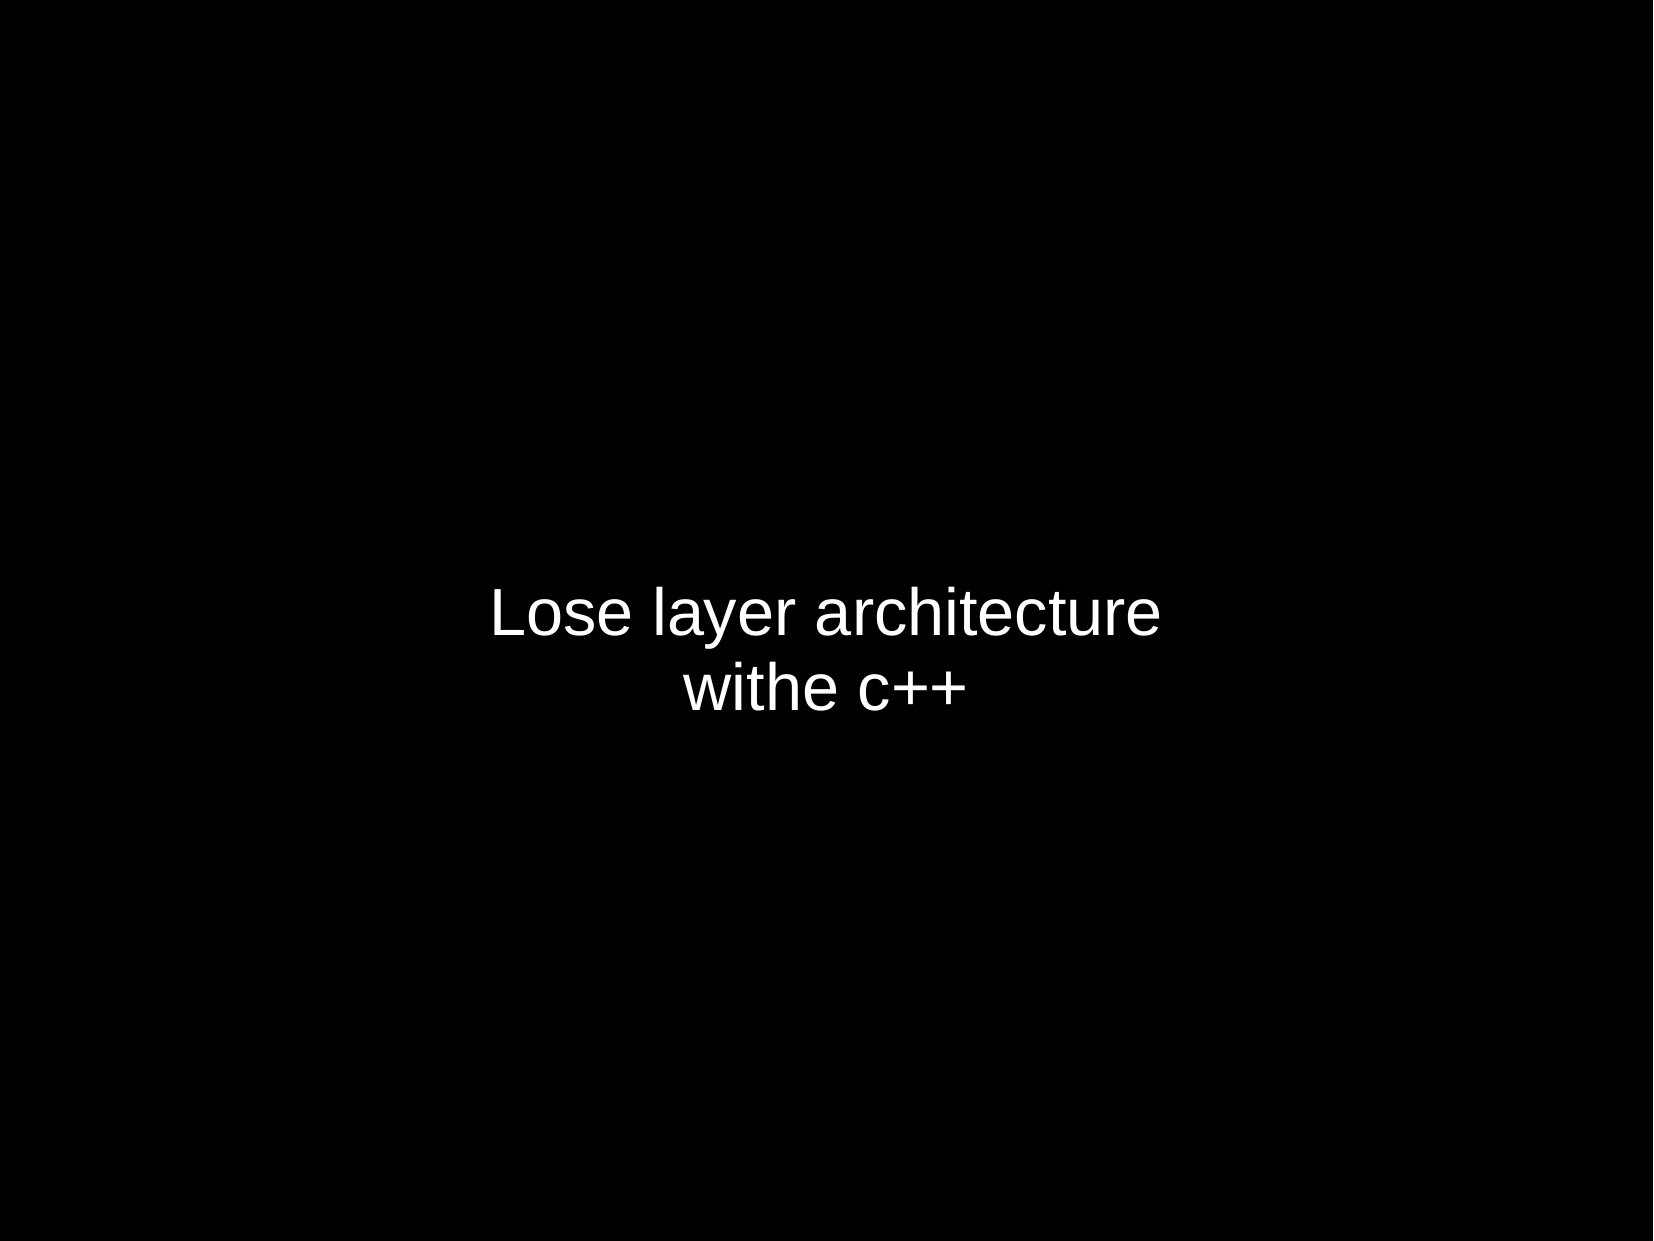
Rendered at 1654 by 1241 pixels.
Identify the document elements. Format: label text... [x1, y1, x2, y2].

subtitle Lose layer architecture withe c++ [82, 290, 1571, 1010]
